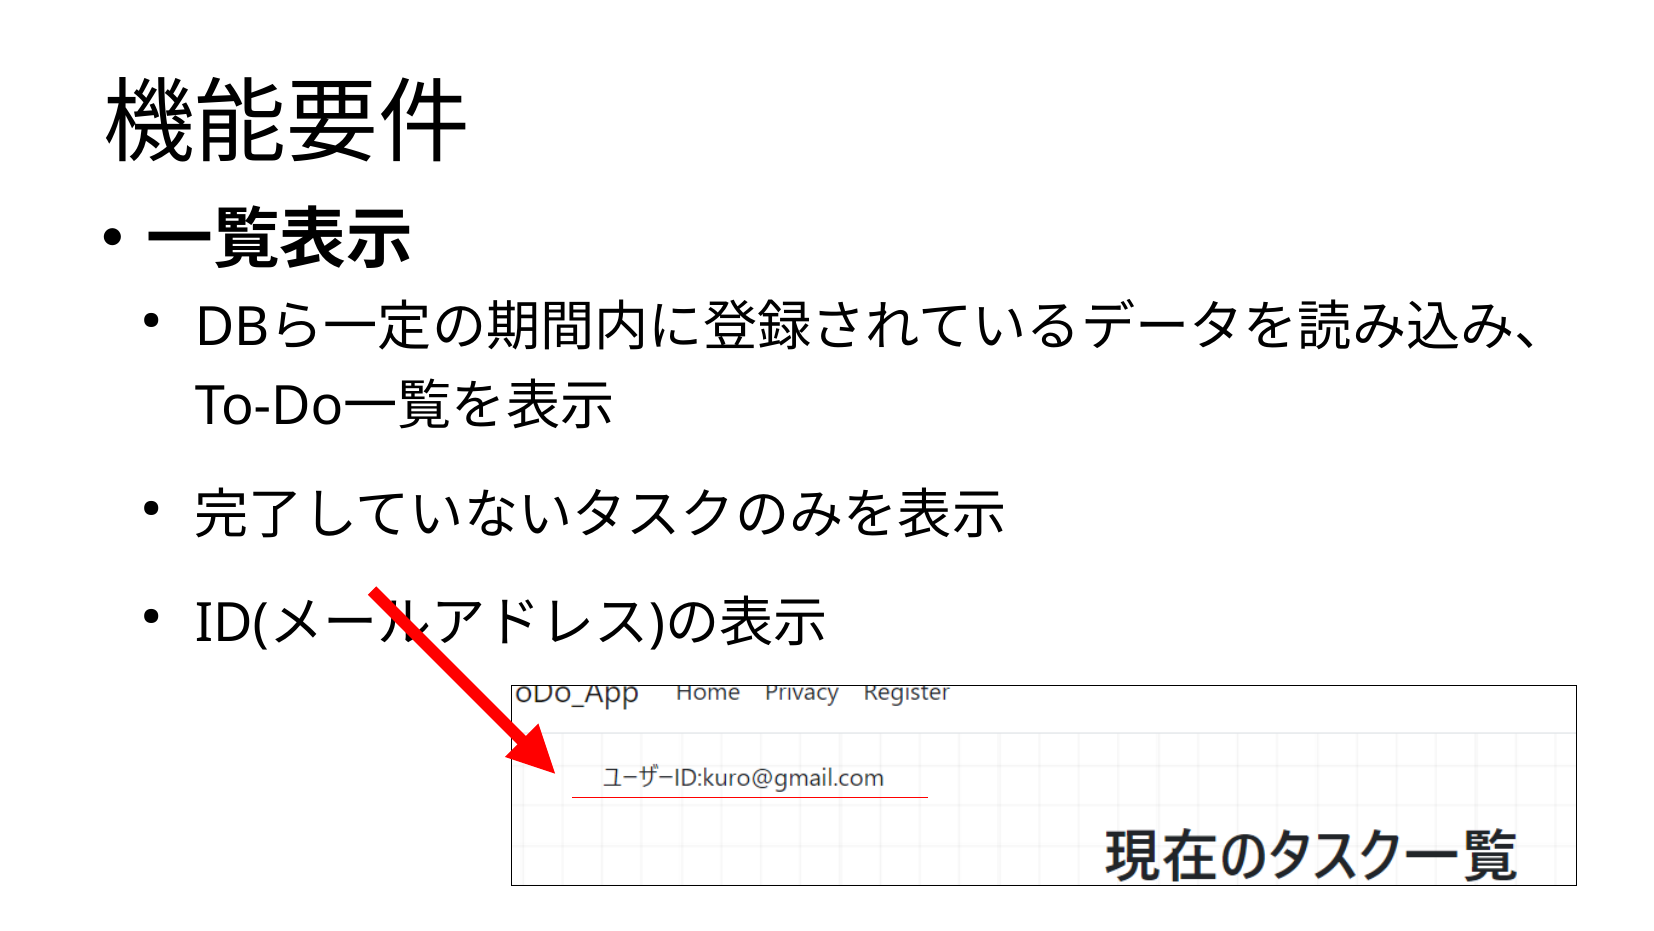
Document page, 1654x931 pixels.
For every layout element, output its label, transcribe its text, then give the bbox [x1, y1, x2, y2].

title 機能要件 [82, 37, 1571, 177]
picture [511, 739, 516, 749]
text_box ・一覧表示 [64, 177, 1607, 266]
picture [511, 685, 1577, 886]
list DBら一定の期間内に登録されているデータを読み込み、To-Do一覧を表示 完了していないタスクのみを表示 ID(メールアドレス)の表示 [124, 282, 1577, 822]
